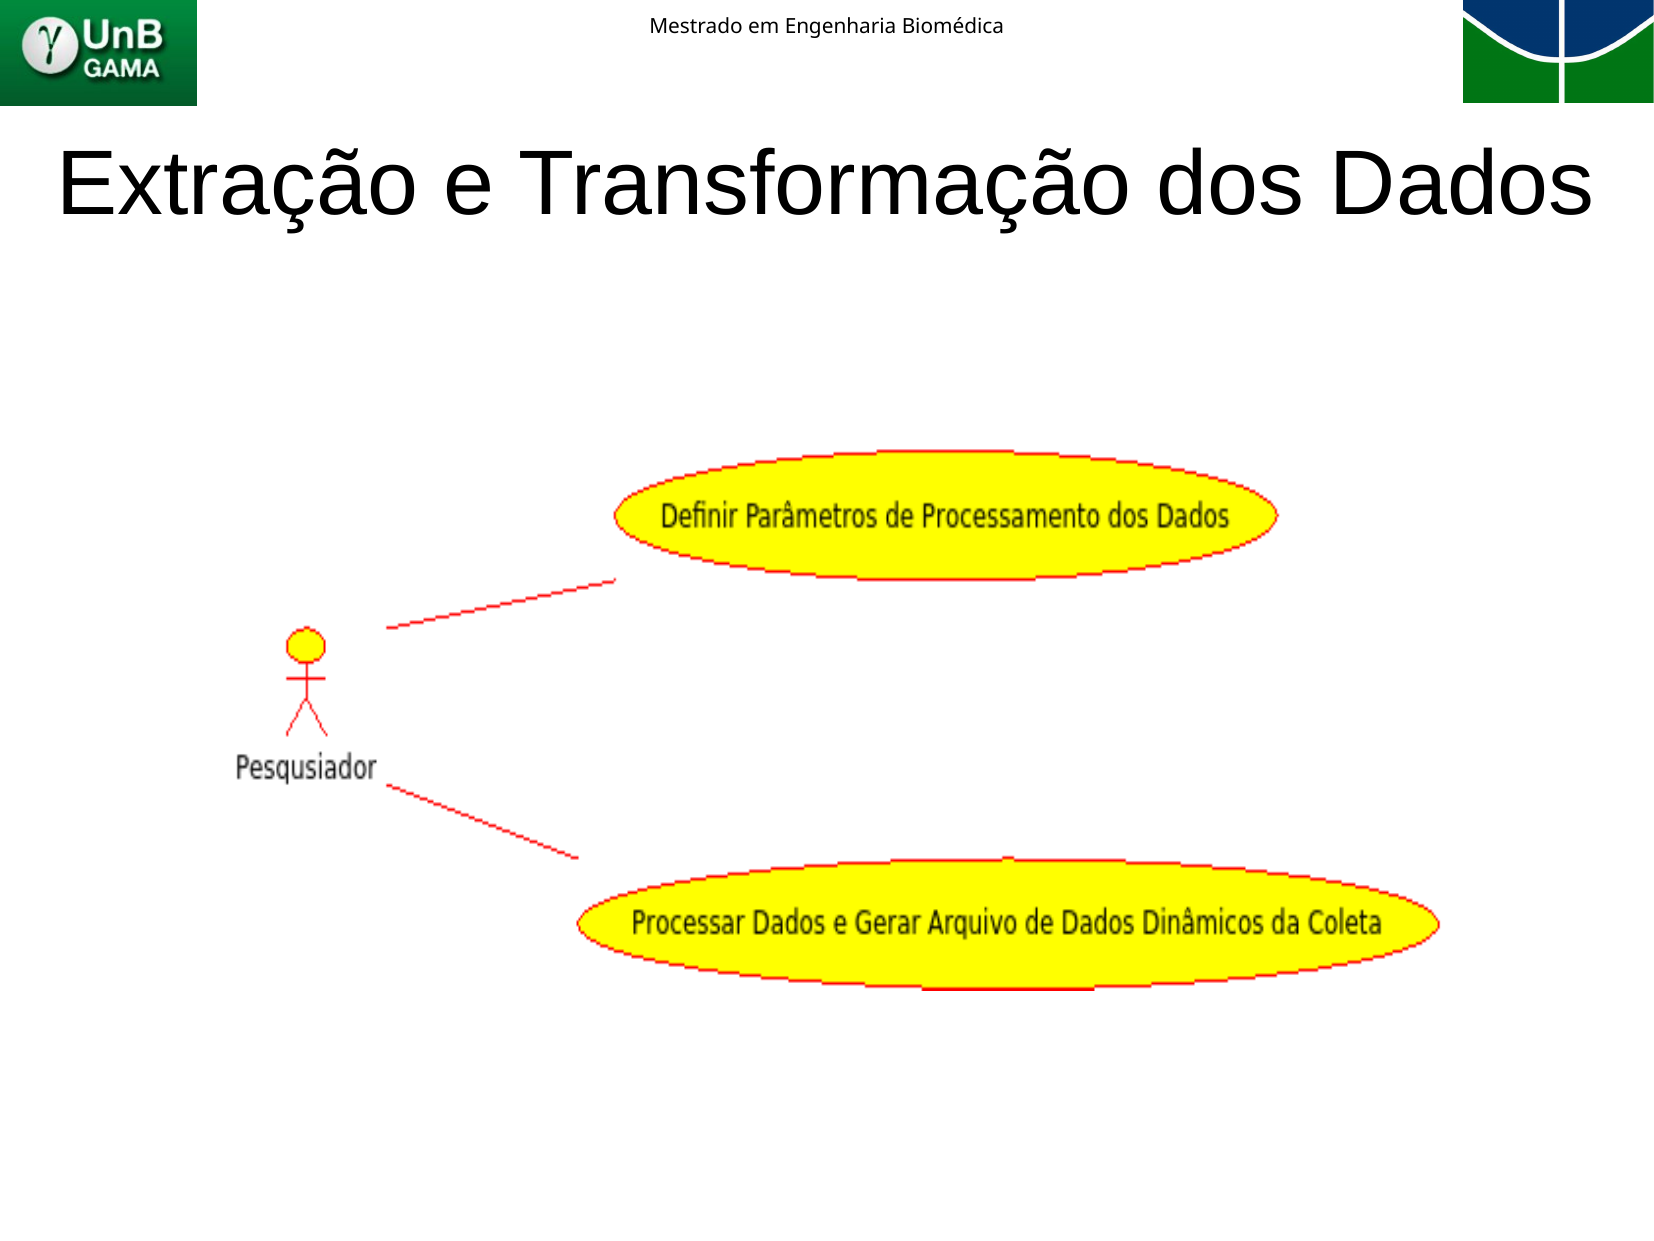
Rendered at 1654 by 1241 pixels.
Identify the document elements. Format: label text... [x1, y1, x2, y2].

title Extração e Transformação dos Dados [0, 94, 1654, 272]
picture [0, 0, 197, 94]
picture [224, 448, 1448, 991]
picture [1463, 0, 1654, 94]
